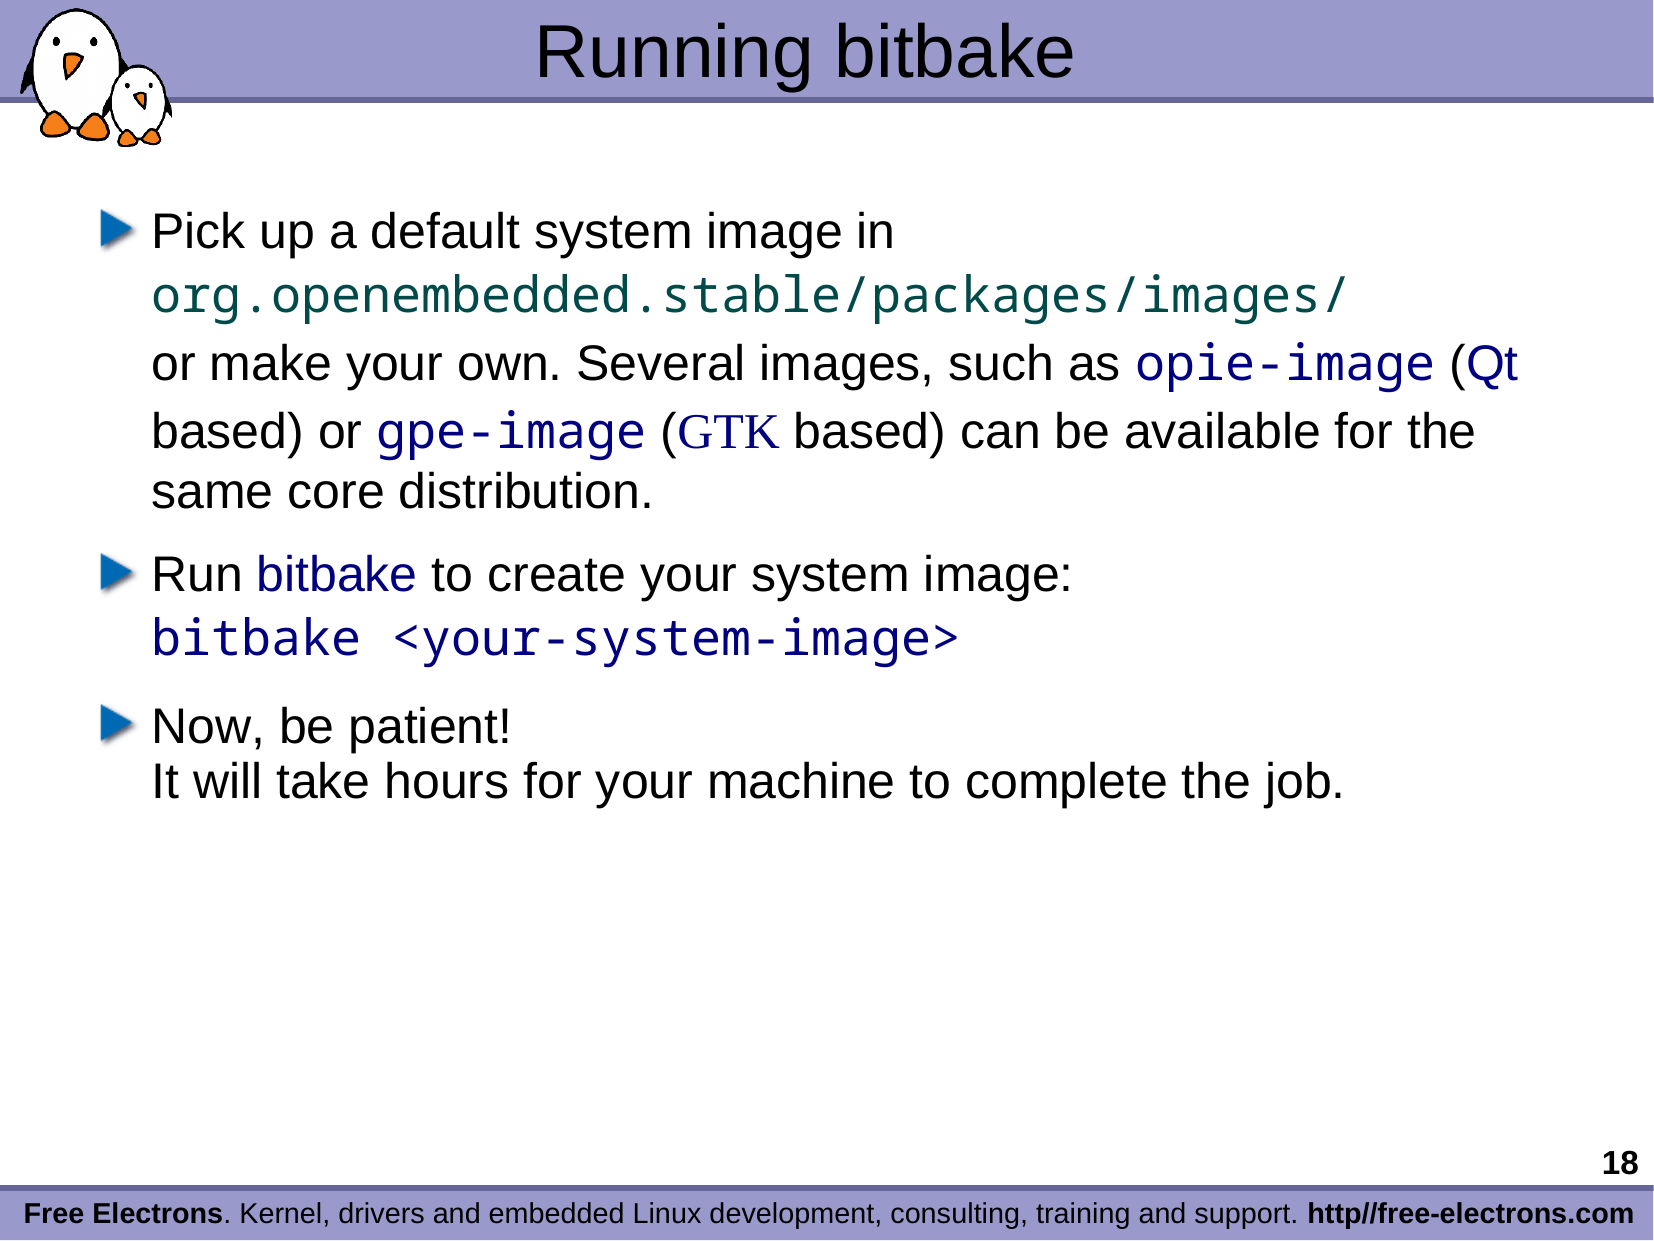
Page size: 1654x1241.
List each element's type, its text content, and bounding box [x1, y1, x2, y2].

title Running bitbake [60, 0, 1551, 104]
picture [20, 8, 172, 147]
list Pick up a default system image in org.openembedded.stable/packages/images/ or make your own. Several images, such as opie-image (Qt based) or gpe-image (GTK based) can be available for the same core distribution. Run bitbake to create your system image: bitbake <your-system-image> Now, be patient! It will take hours for your machine to complete the job. [80, 203, 1598, 1052]
